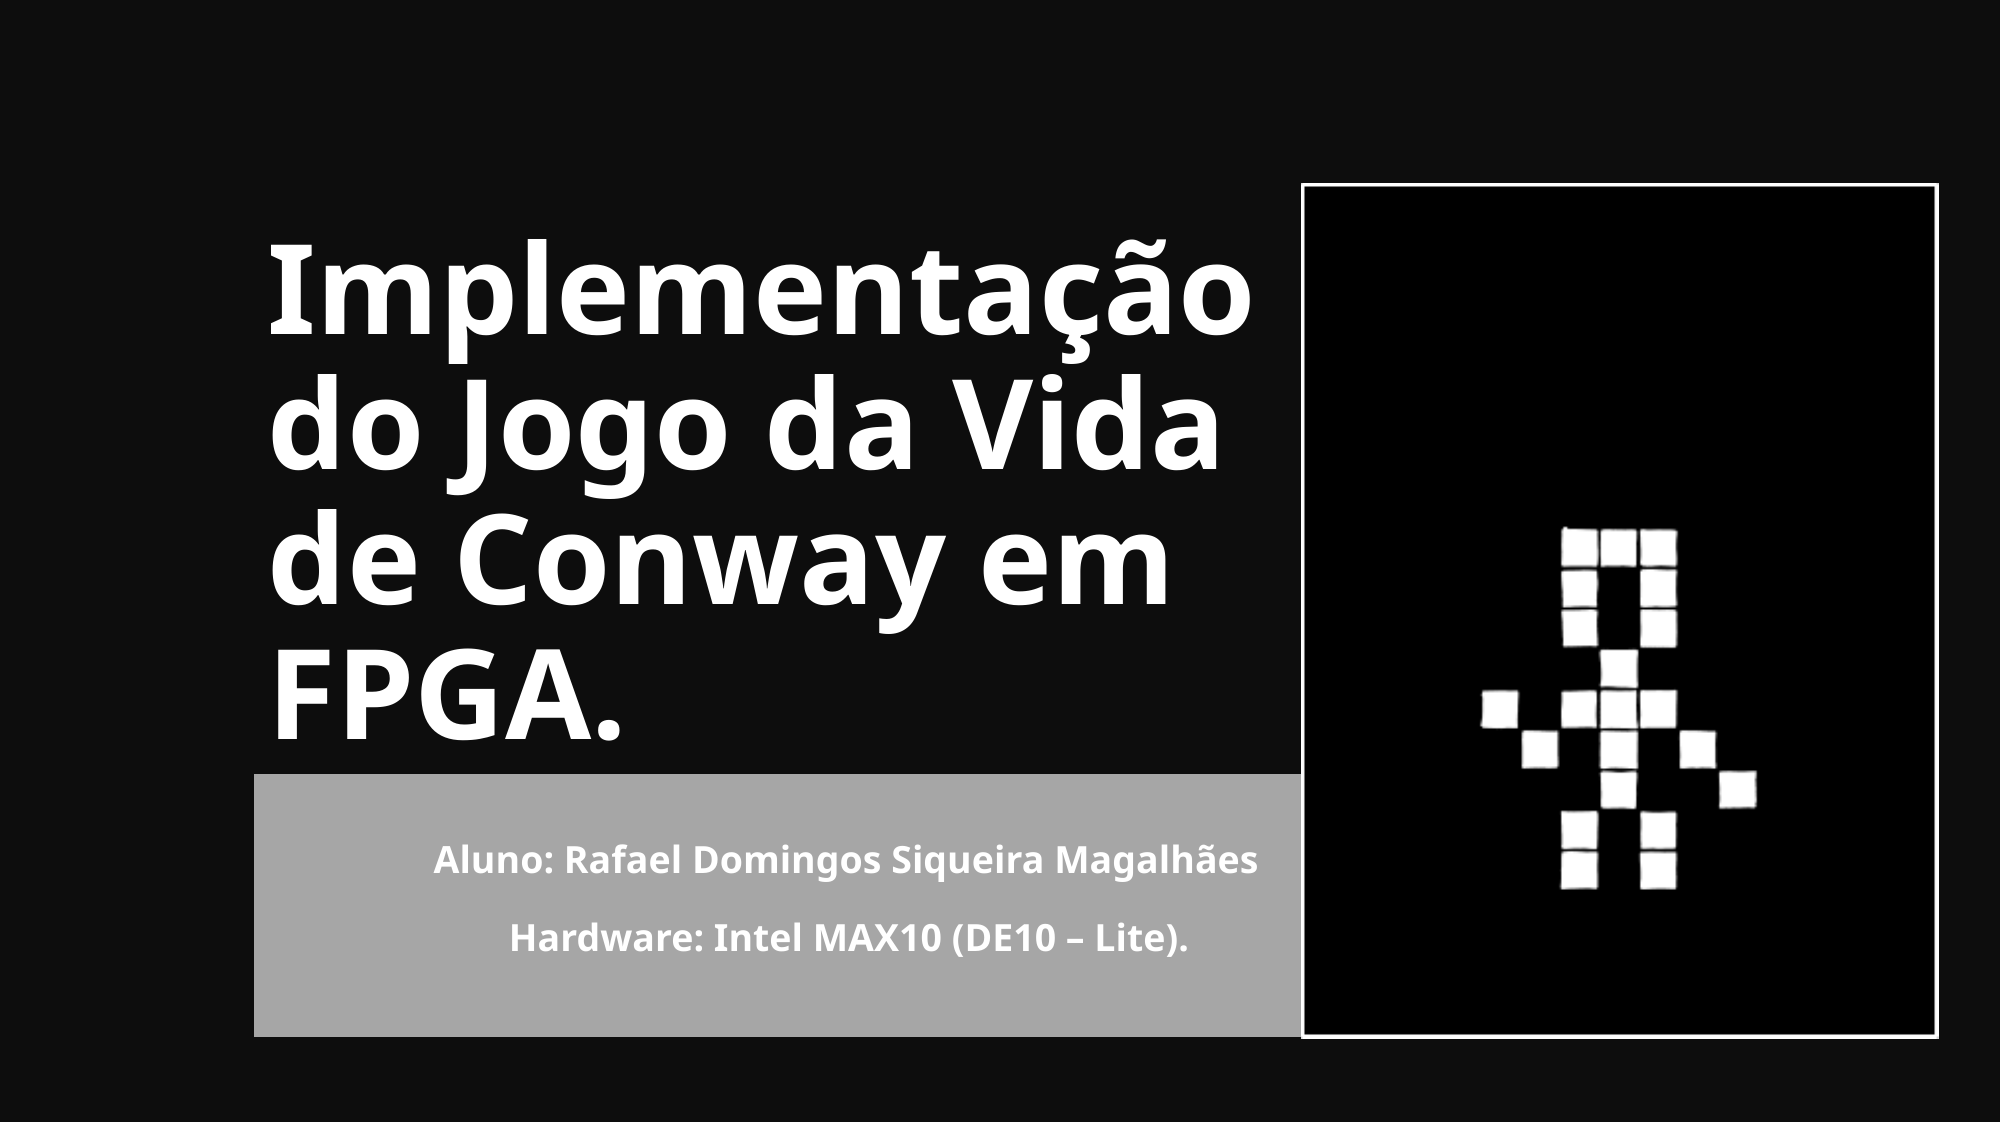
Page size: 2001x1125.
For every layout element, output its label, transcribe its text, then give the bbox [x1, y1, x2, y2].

text_box Hardware: Intel MAX10 (DE10 – Lite). [493, 906, 1277, 967]
title Implementação do Jogo da Vida de Conway em FPGA. [252, 183, 1287, 774]
text_box [0, 0, 2000, 1122]
picture [1301, 183, 1939, 1039]
text_box Aluno: Rafael Domingos Siqueira Magalhães [418, 828, 1289, 889]
